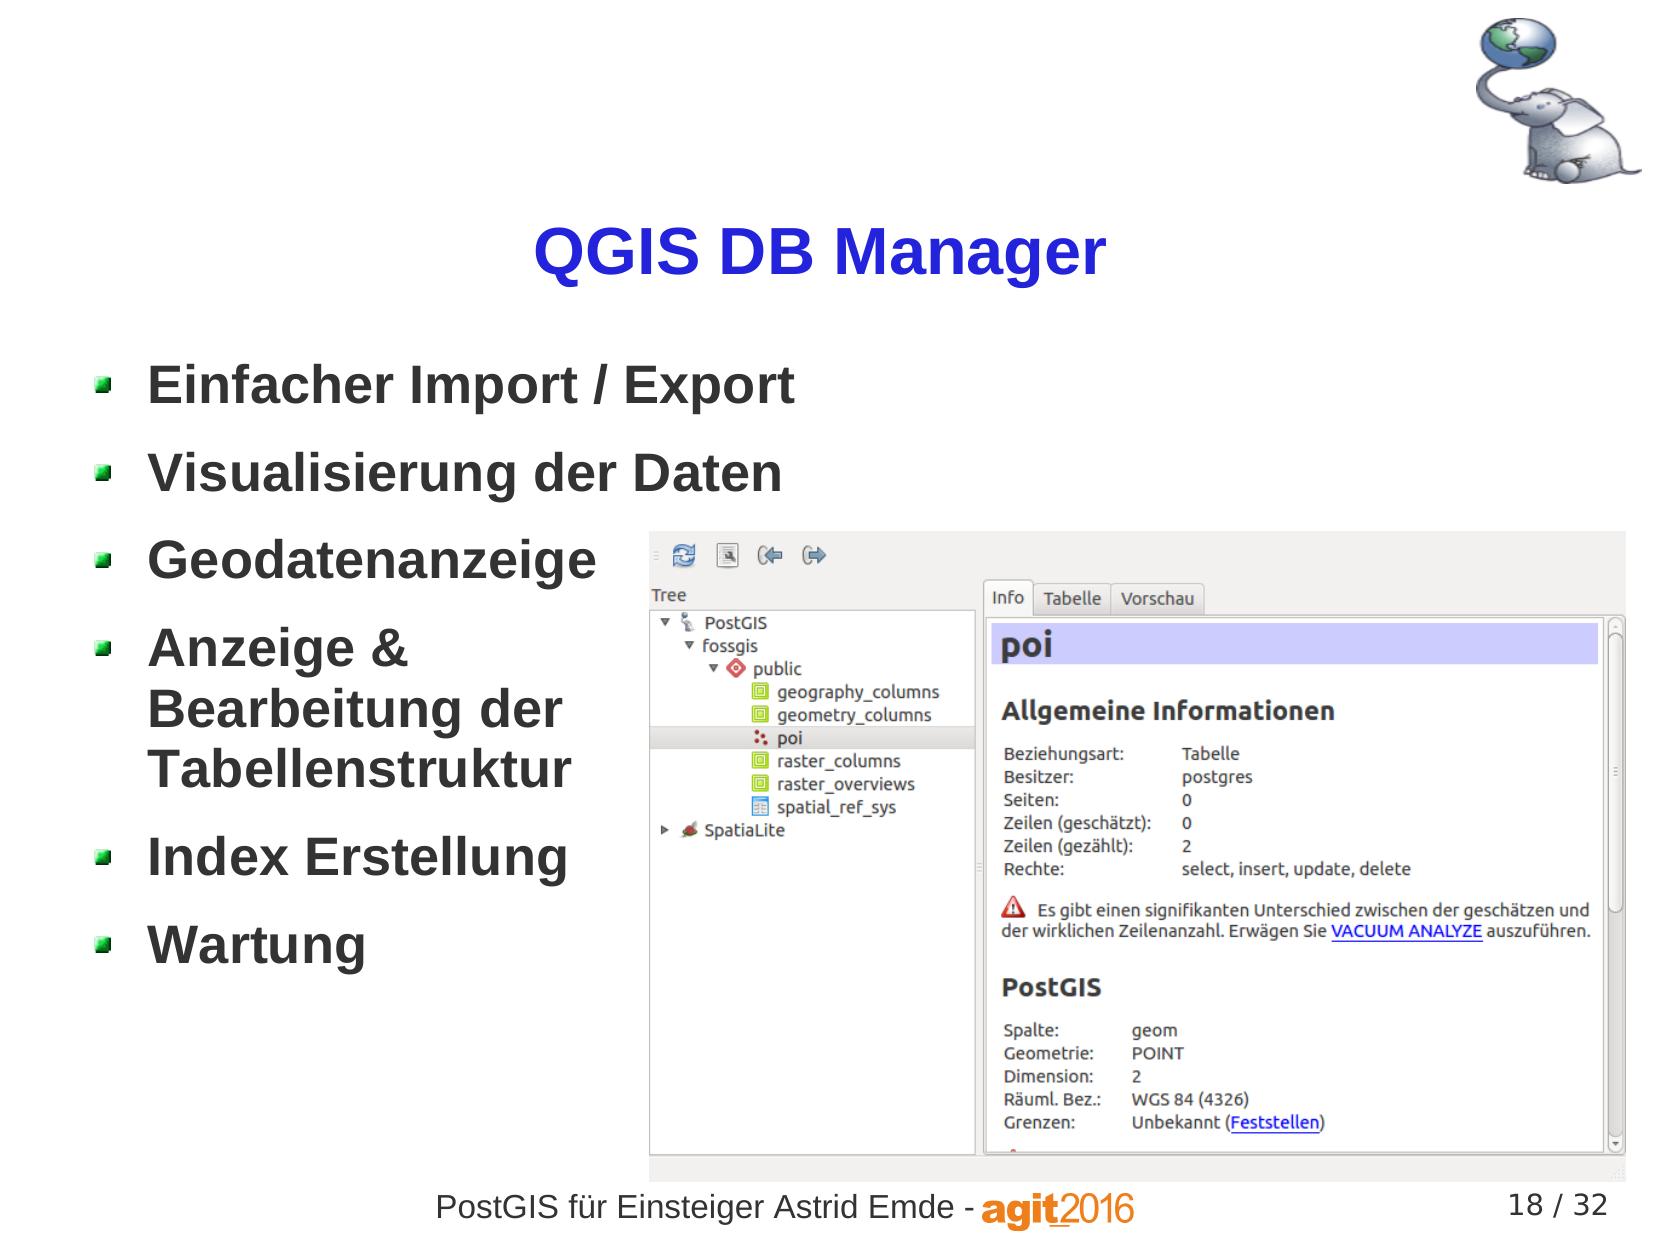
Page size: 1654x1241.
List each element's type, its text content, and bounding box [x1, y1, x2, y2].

picture [649, 531, 1626, 1182]
picture [1476, 18, 1642, 184]
picture [981, 1192, 1135, 1232]
title QGIS DB Manager [76, 177, 1565, 325]
list Einfacher Import / Export Visualisierung der Daten Geodatenanzeige Anzeige & Bearbeitung der Tabellenstruktur Index Erstellung Wartung [76, 354, 1565, 1173]
